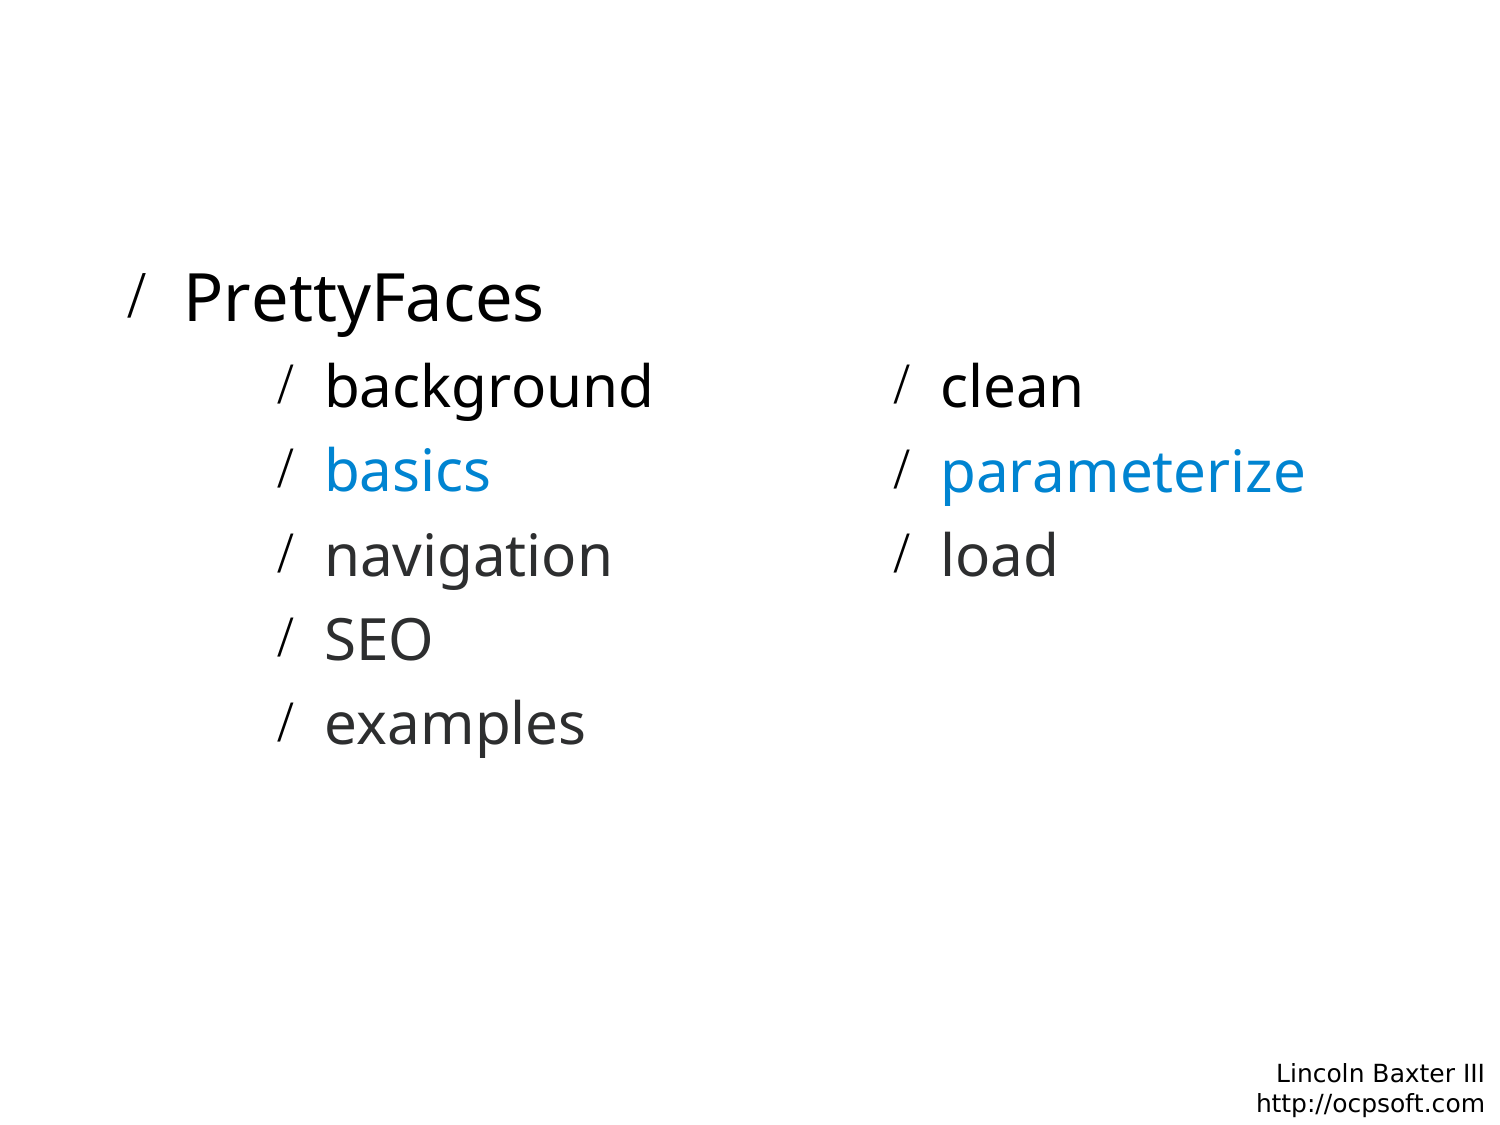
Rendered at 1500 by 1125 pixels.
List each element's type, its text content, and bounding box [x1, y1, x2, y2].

list clean parameterize load [728, 247, 1388, 698]
list PrettyFaces background basics navigation SEO examples [112, 149, 772, 893]
